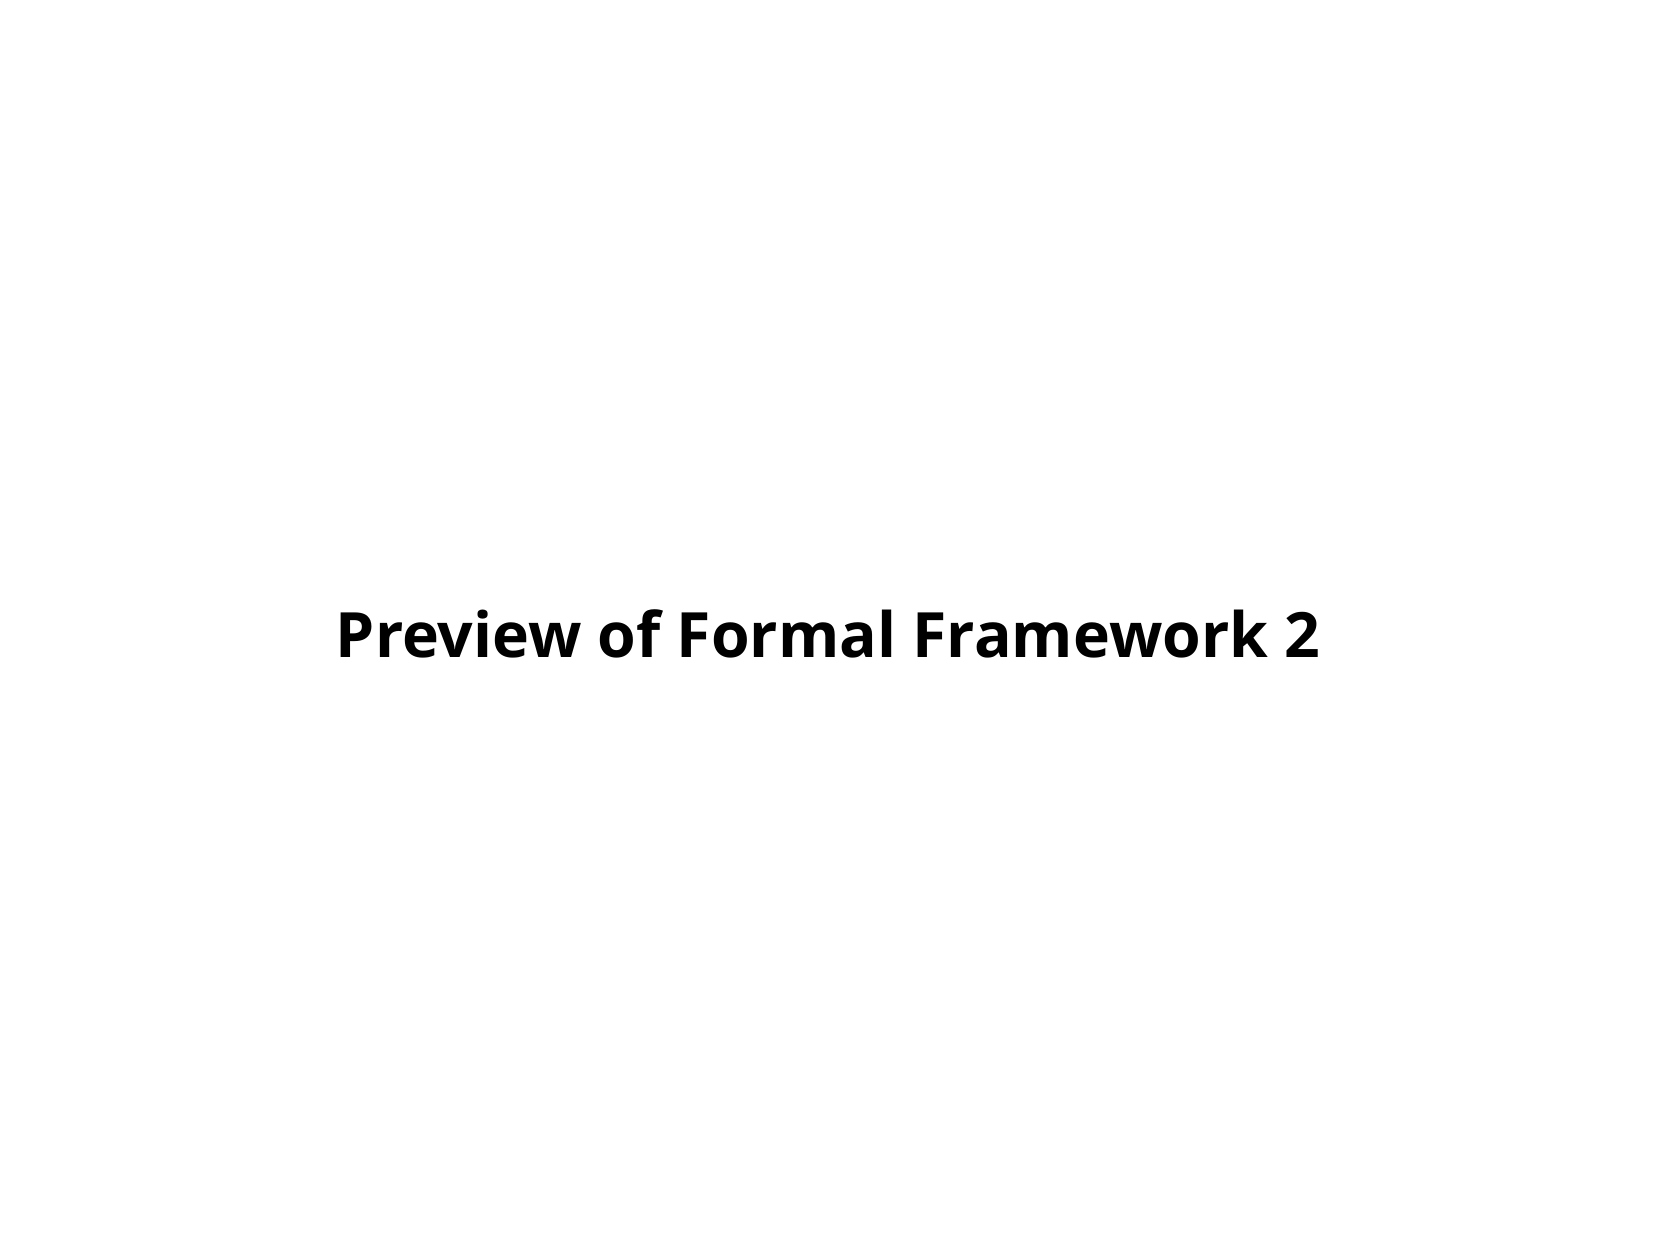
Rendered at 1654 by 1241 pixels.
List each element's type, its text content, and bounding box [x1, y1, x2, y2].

title Preview of Formal Framework 2 [3, 592, 1654, 676]
